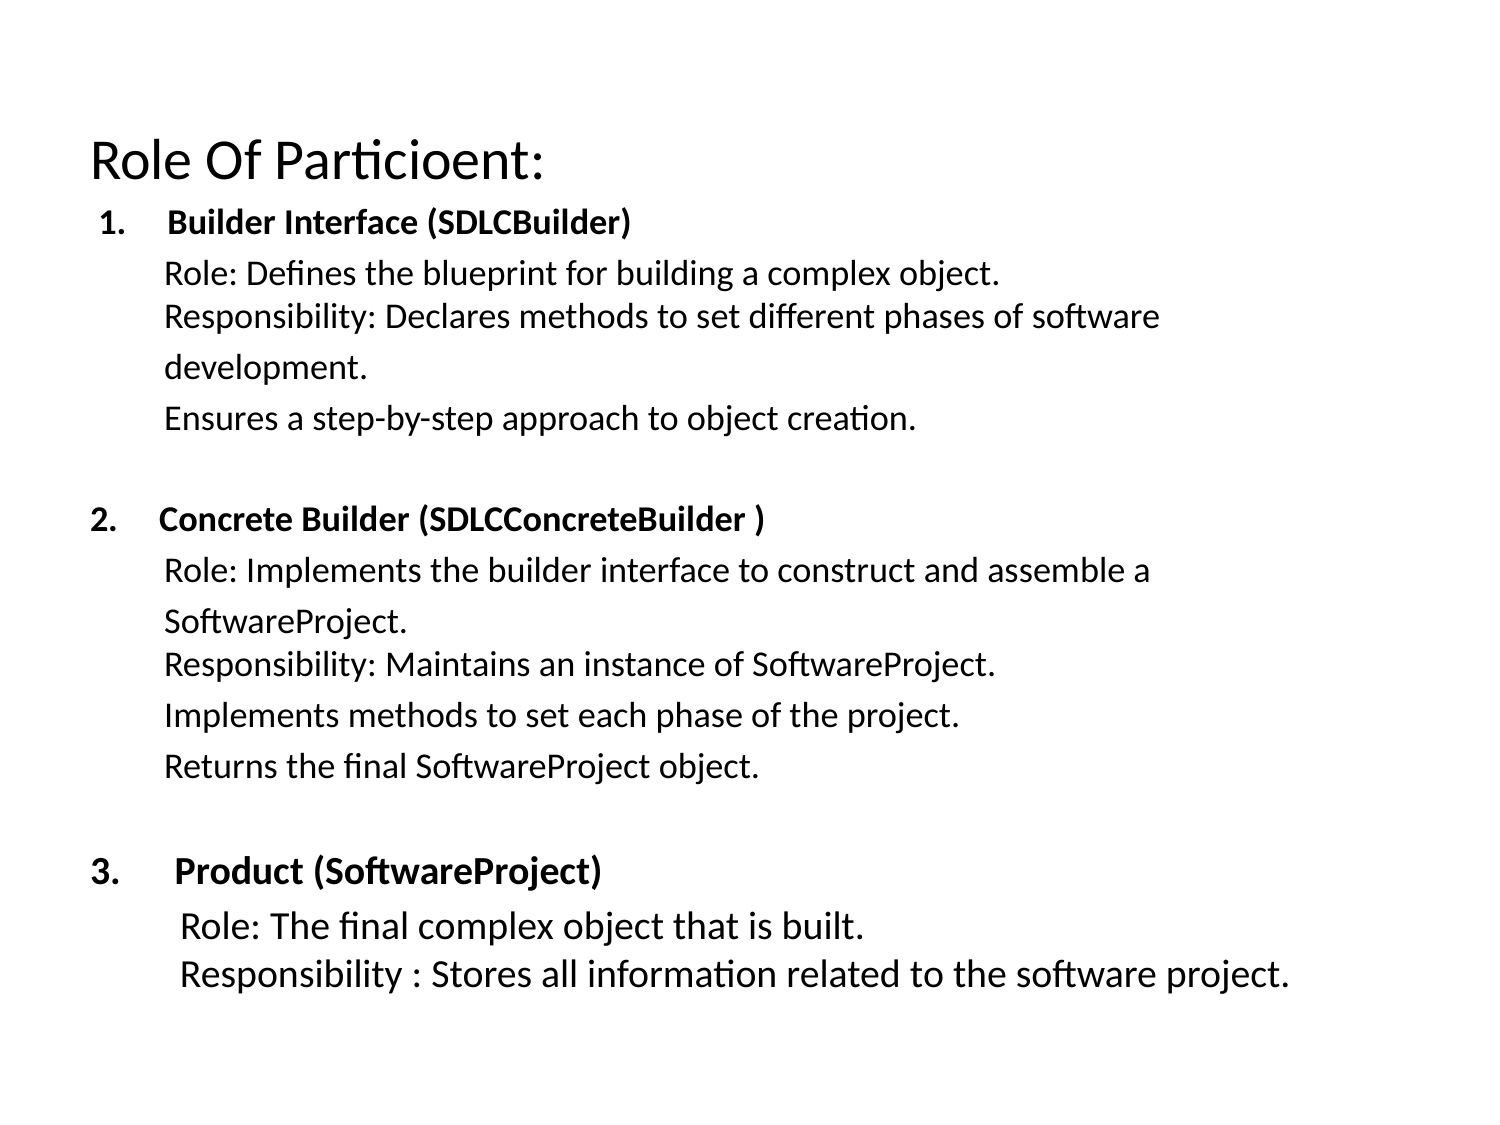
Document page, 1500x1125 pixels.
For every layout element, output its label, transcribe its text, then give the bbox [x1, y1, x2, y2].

list Role Of Particioent: 1. Builder Interface (SDLCBuilder) Role: Defines the blueprint for building a complex object. Responsibility: Declares methods to set different phases of software development. Ensures a step-by-step approach to object creation. 2. Concrete Builder (SDLCConcreteBuilder ) Role: Implements the builder interface to construct and assemble a SoftwareProject. Responsibility: Maintains an instance of SoftwareProject. Implements methods to set each phase of the project. Returns the final SoftwareProject object. 3. Product (SoftwareProject) Role: The final complex object that is built. Responsibility : Stores all information related to the software project. [75, 113, 1425, 1005]
